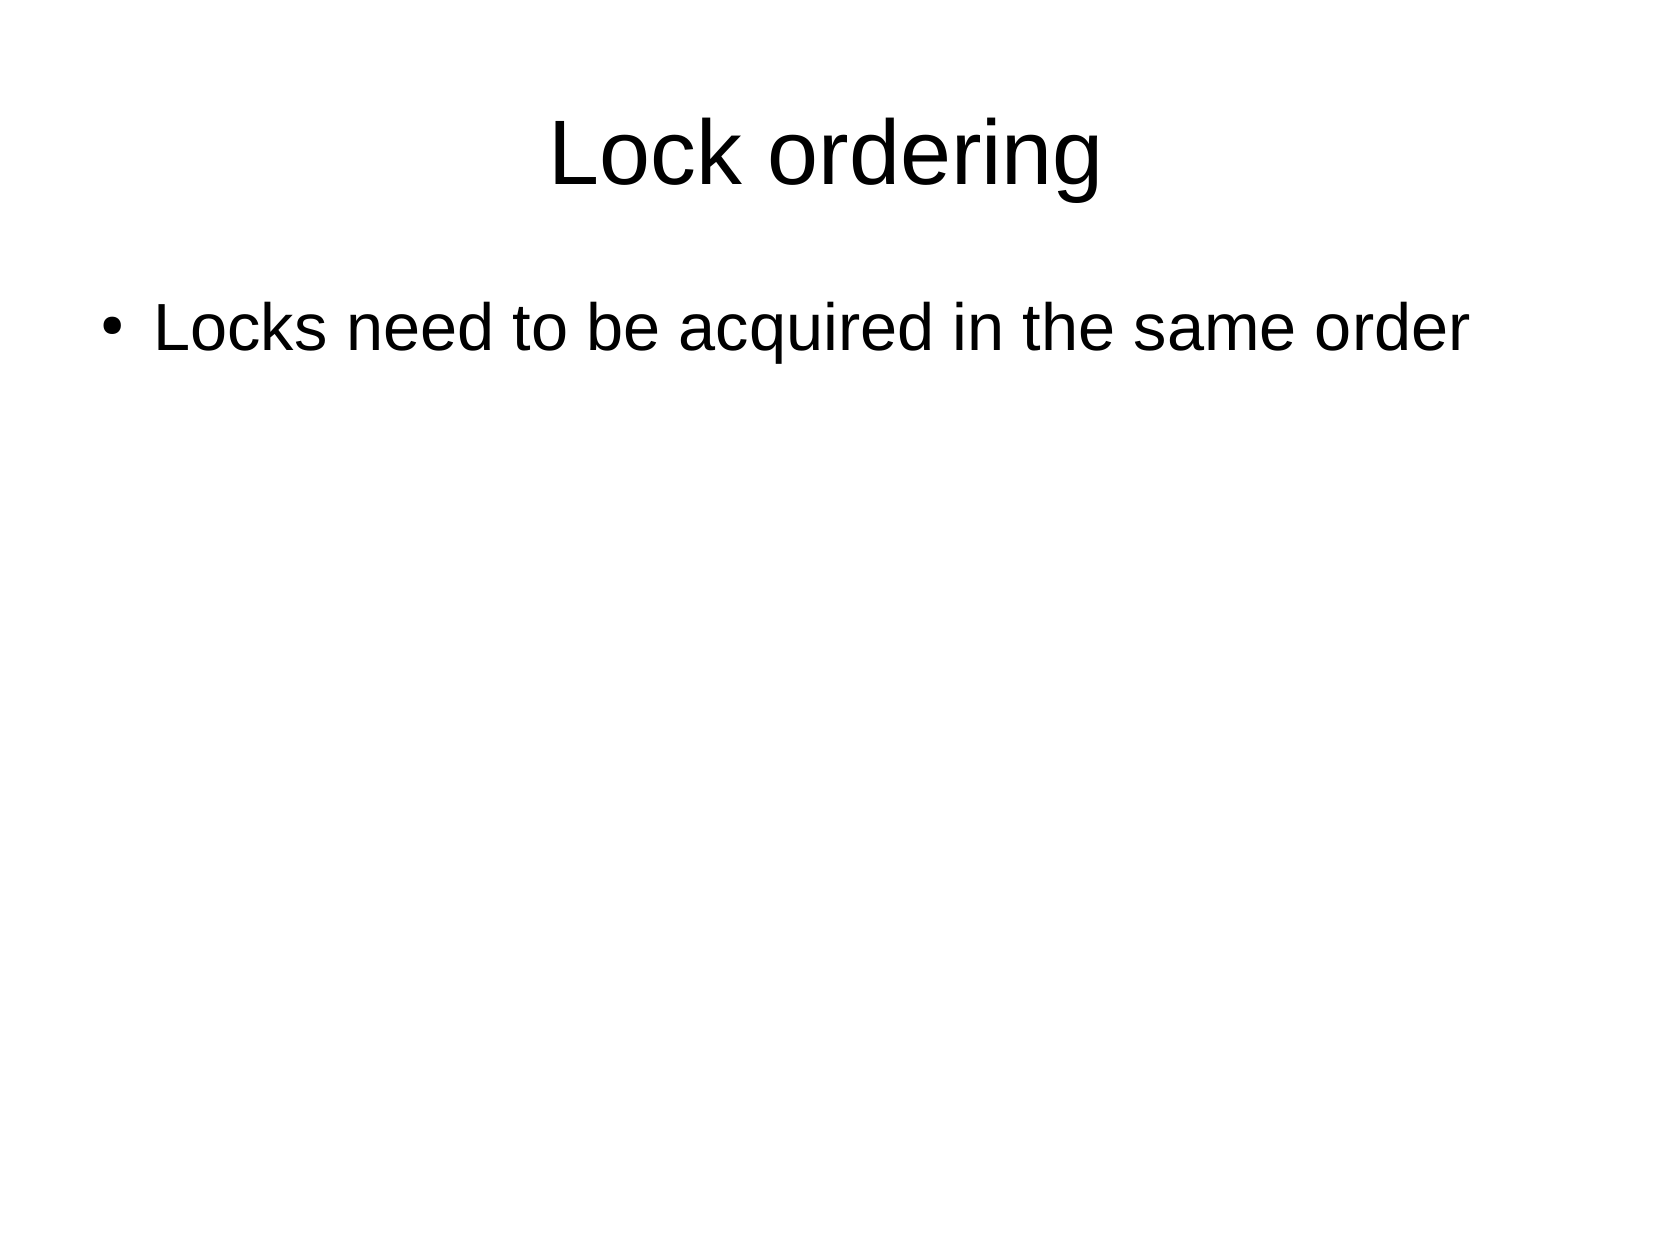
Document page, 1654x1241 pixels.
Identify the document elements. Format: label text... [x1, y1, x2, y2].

title Lock ordering [82, 49, 1571, 257]
list Locks need to be acquired in the same order [82, 290, 1571, 1010]
